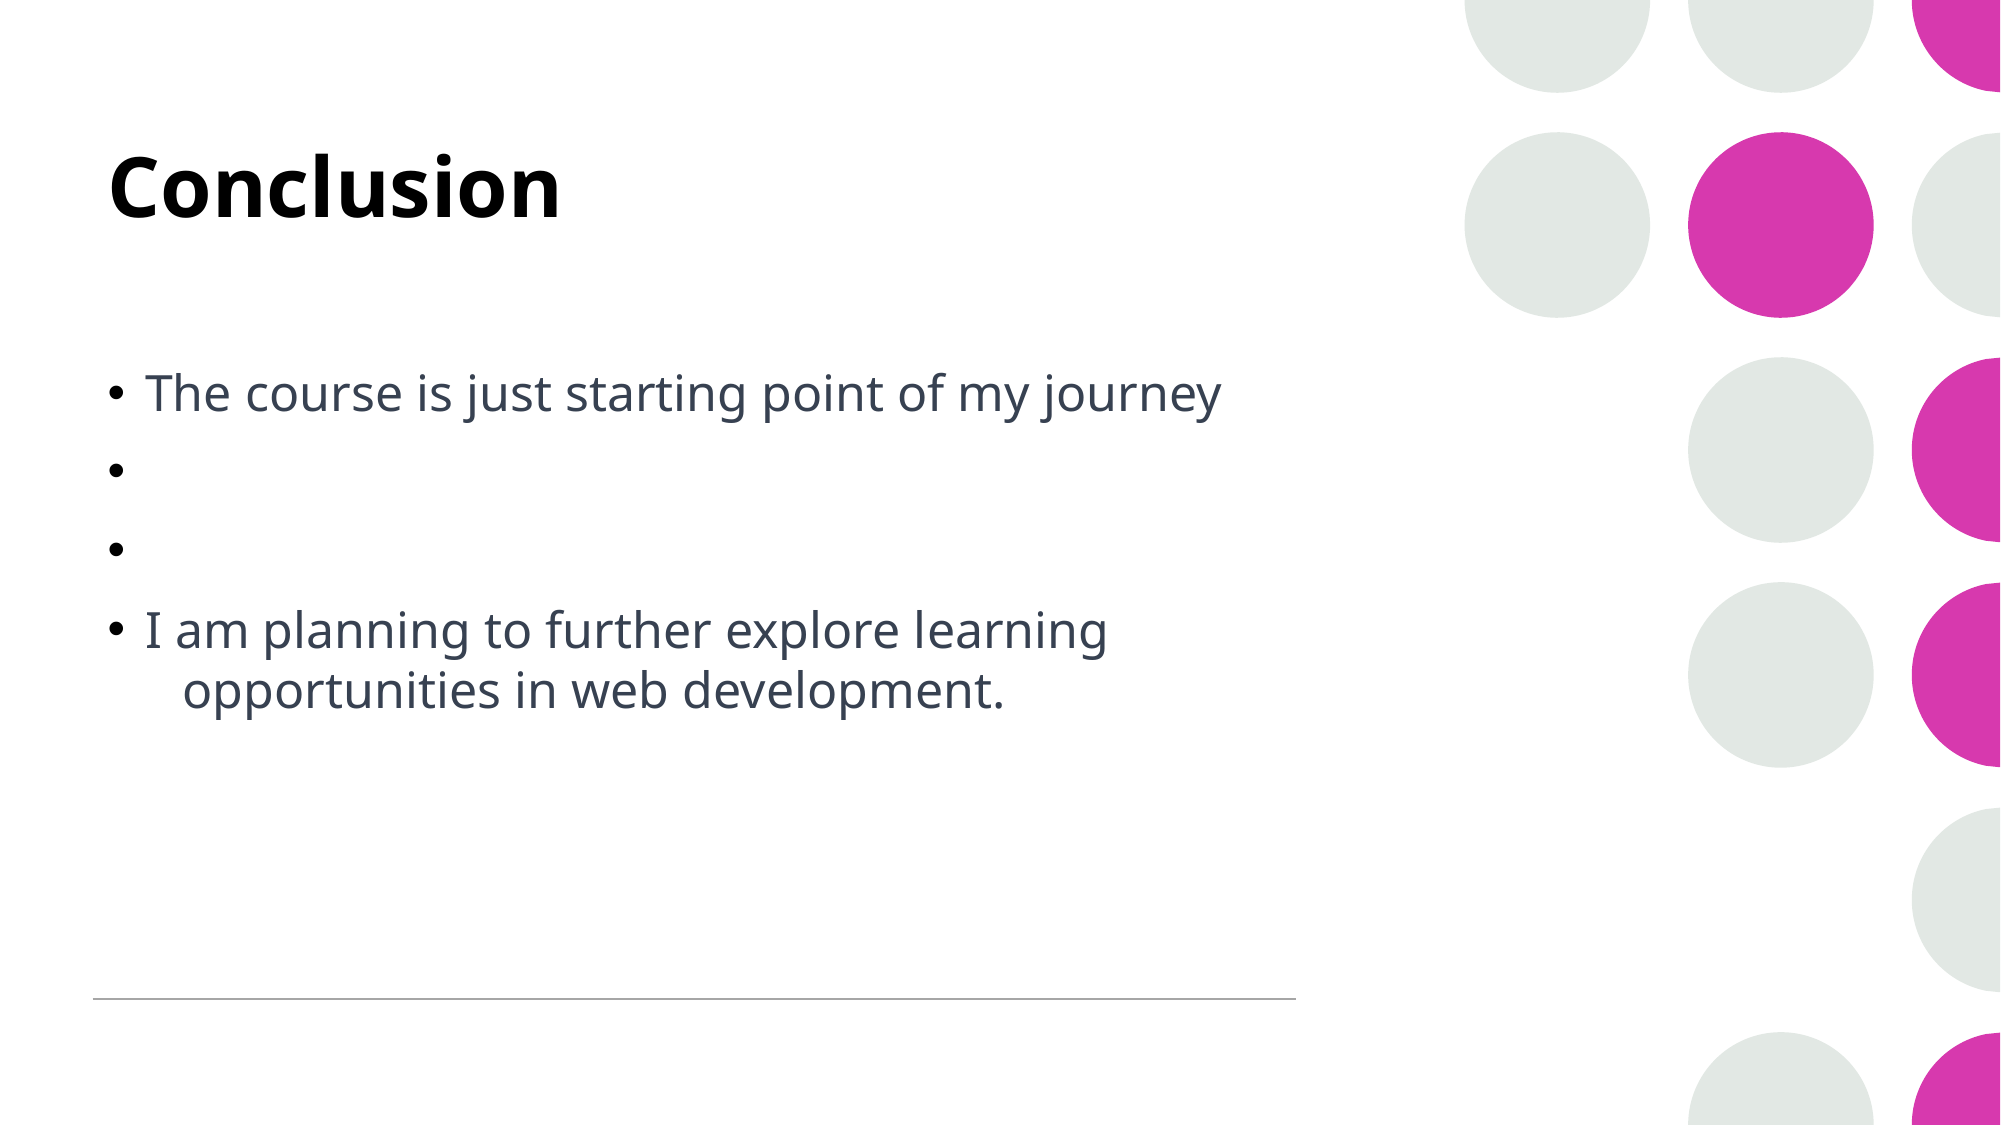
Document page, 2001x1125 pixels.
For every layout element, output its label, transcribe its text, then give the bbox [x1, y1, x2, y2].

list The course is just starting point of my journey I am planning to further explore learning opportunities in web development. [92, 354, 1297, 946]
title Conclusion [92, 126, 1297, 335]
